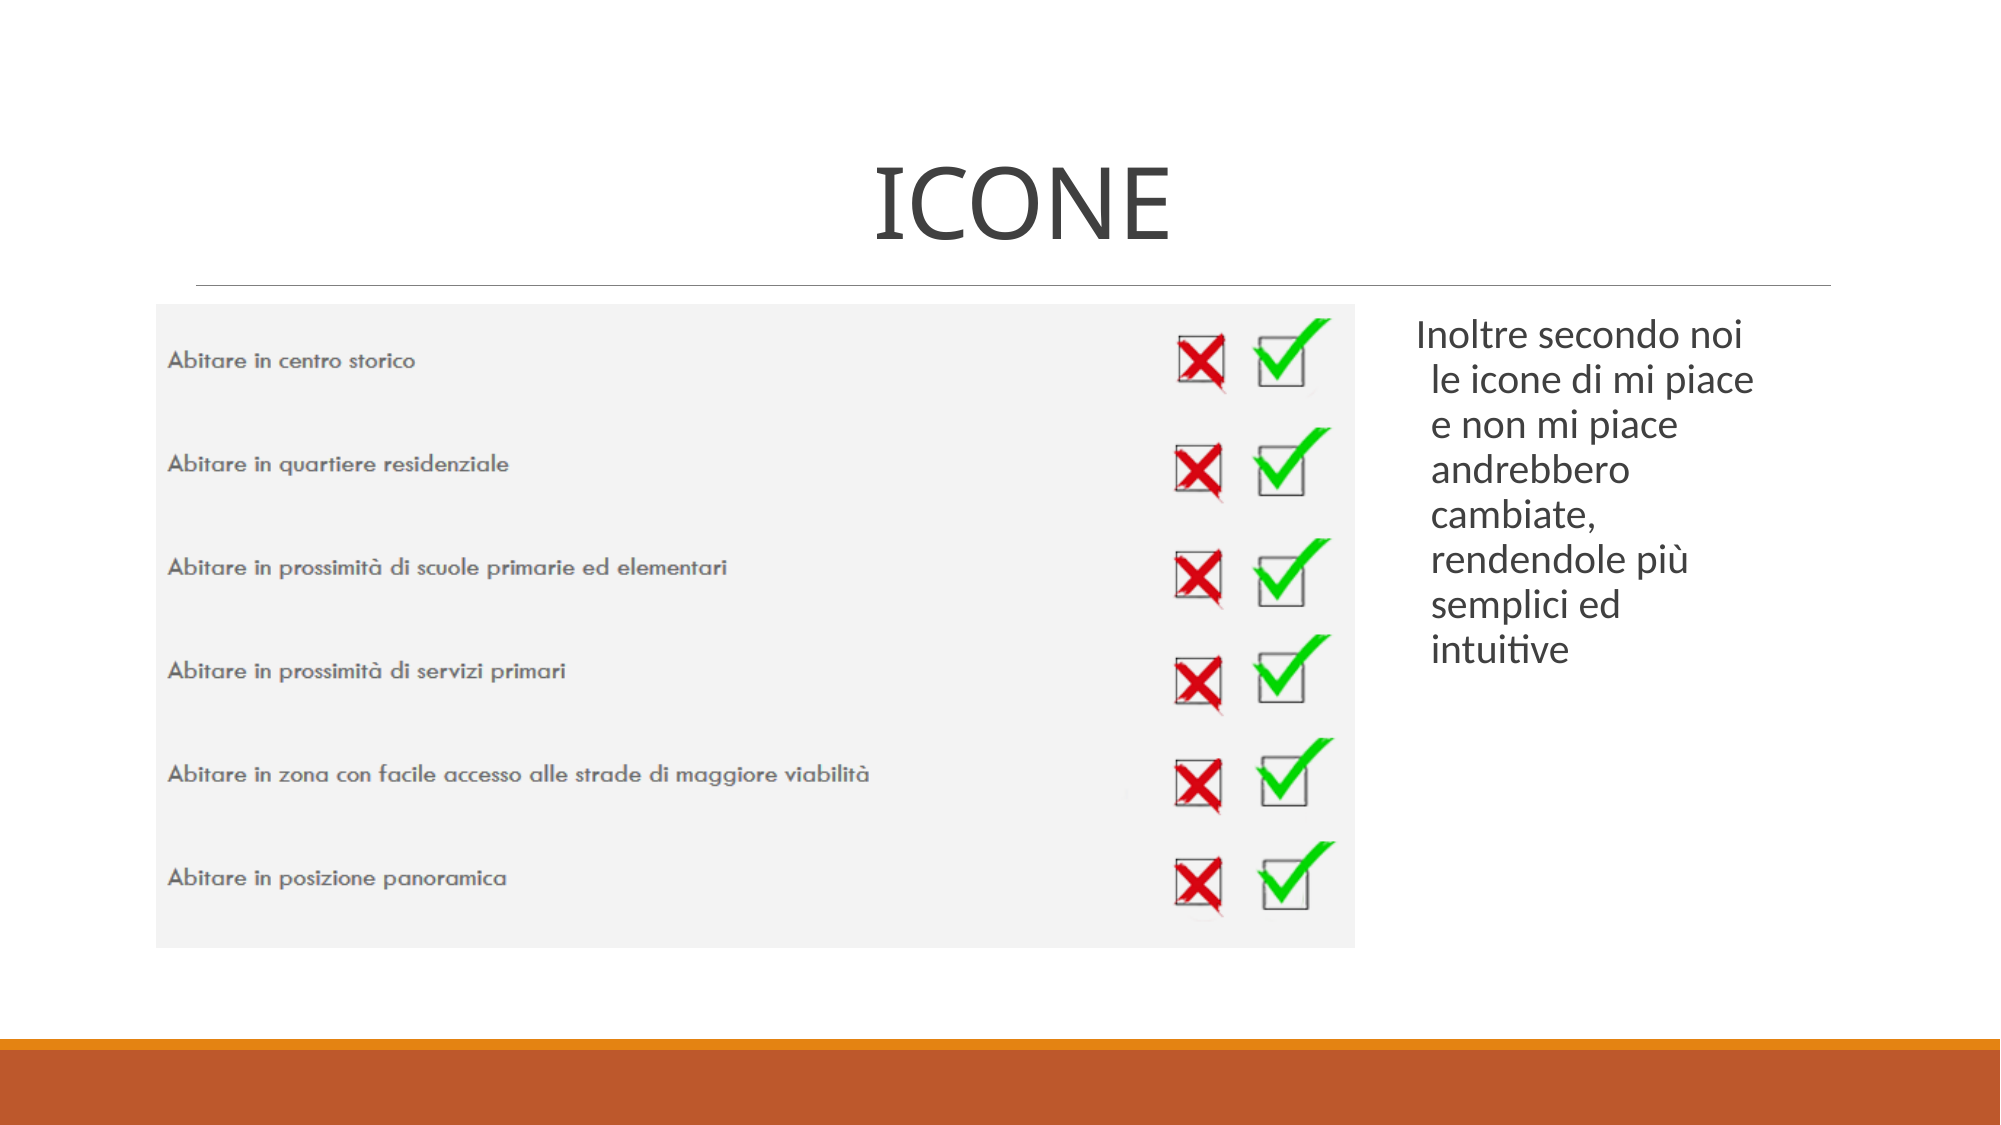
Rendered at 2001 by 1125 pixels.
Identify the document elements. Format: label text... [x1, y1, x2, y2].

text_box ICONE [859, 132, 1189, 267]
picture [156, 304, 1355, 948]
list Inoltre secondo noi le icone di mi piace e non mi piace andrebbero cambiate, rendendole più semplici ed intuitive [1400, 304, 1764, 864]
